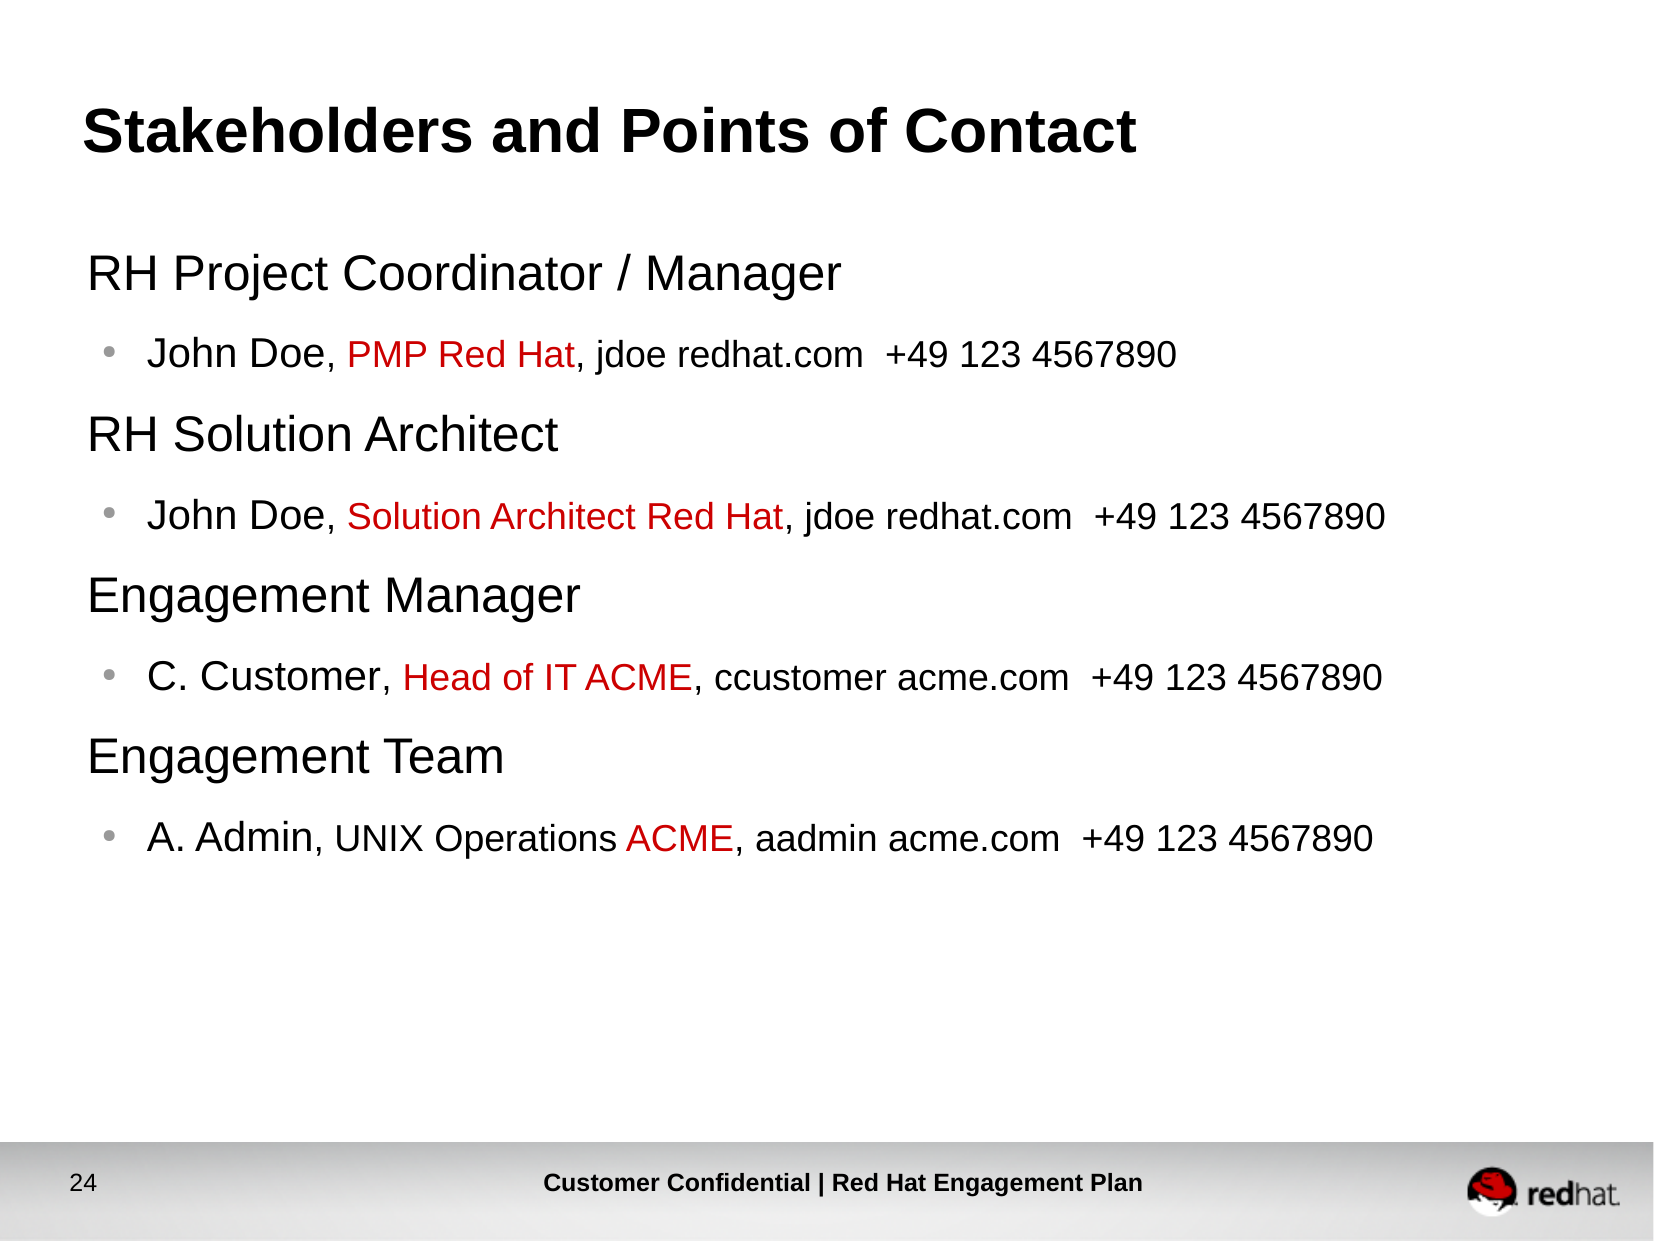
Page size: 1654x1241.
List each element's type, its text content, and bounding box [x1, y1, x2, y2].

picture [0, 1142, 1654, 1241]
title Stakeholders and Points of Contact [82, 37, 1571, 226]
list RH Project Coordinator / Manager John Doe, PMP Red Hat, jdoe redhat.com +49 123 4567890 RH Solution Architect John Doe, Solution Architect Red Hat, jdoe redhat.com +49 123 4567890 Engagement Manager C. Customer, Head of IT ACME, ccustomer acme.com +49 123 4567890 Engagement Team A. Admin, UNIX Operations ACME, aadmin acme.com +49 123 4567890 [86, 244, 1576, 1039]
